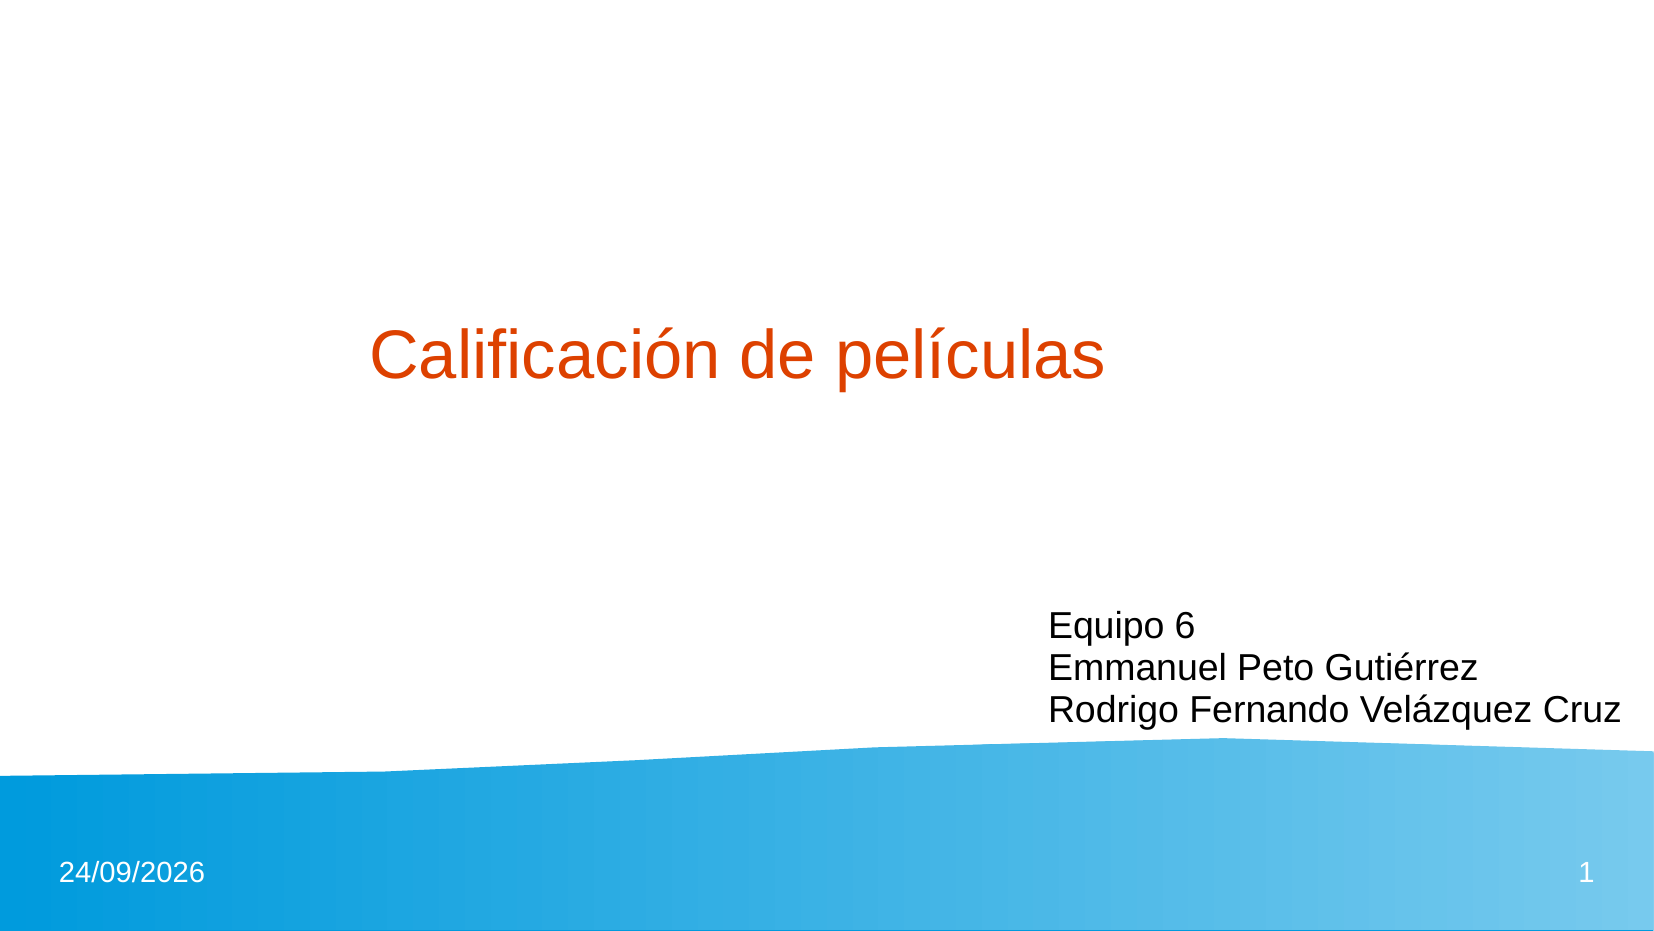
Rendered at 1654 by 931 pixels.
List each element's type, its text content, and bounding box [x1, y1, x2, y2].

title Calificación de películas [0, 265, 1477, 443]
text_box Equipo 6 Emmanuel Peto Gutiérrez Rodrigo Fernando Velázquez Cruz [1033, 597, 1637, 739]
